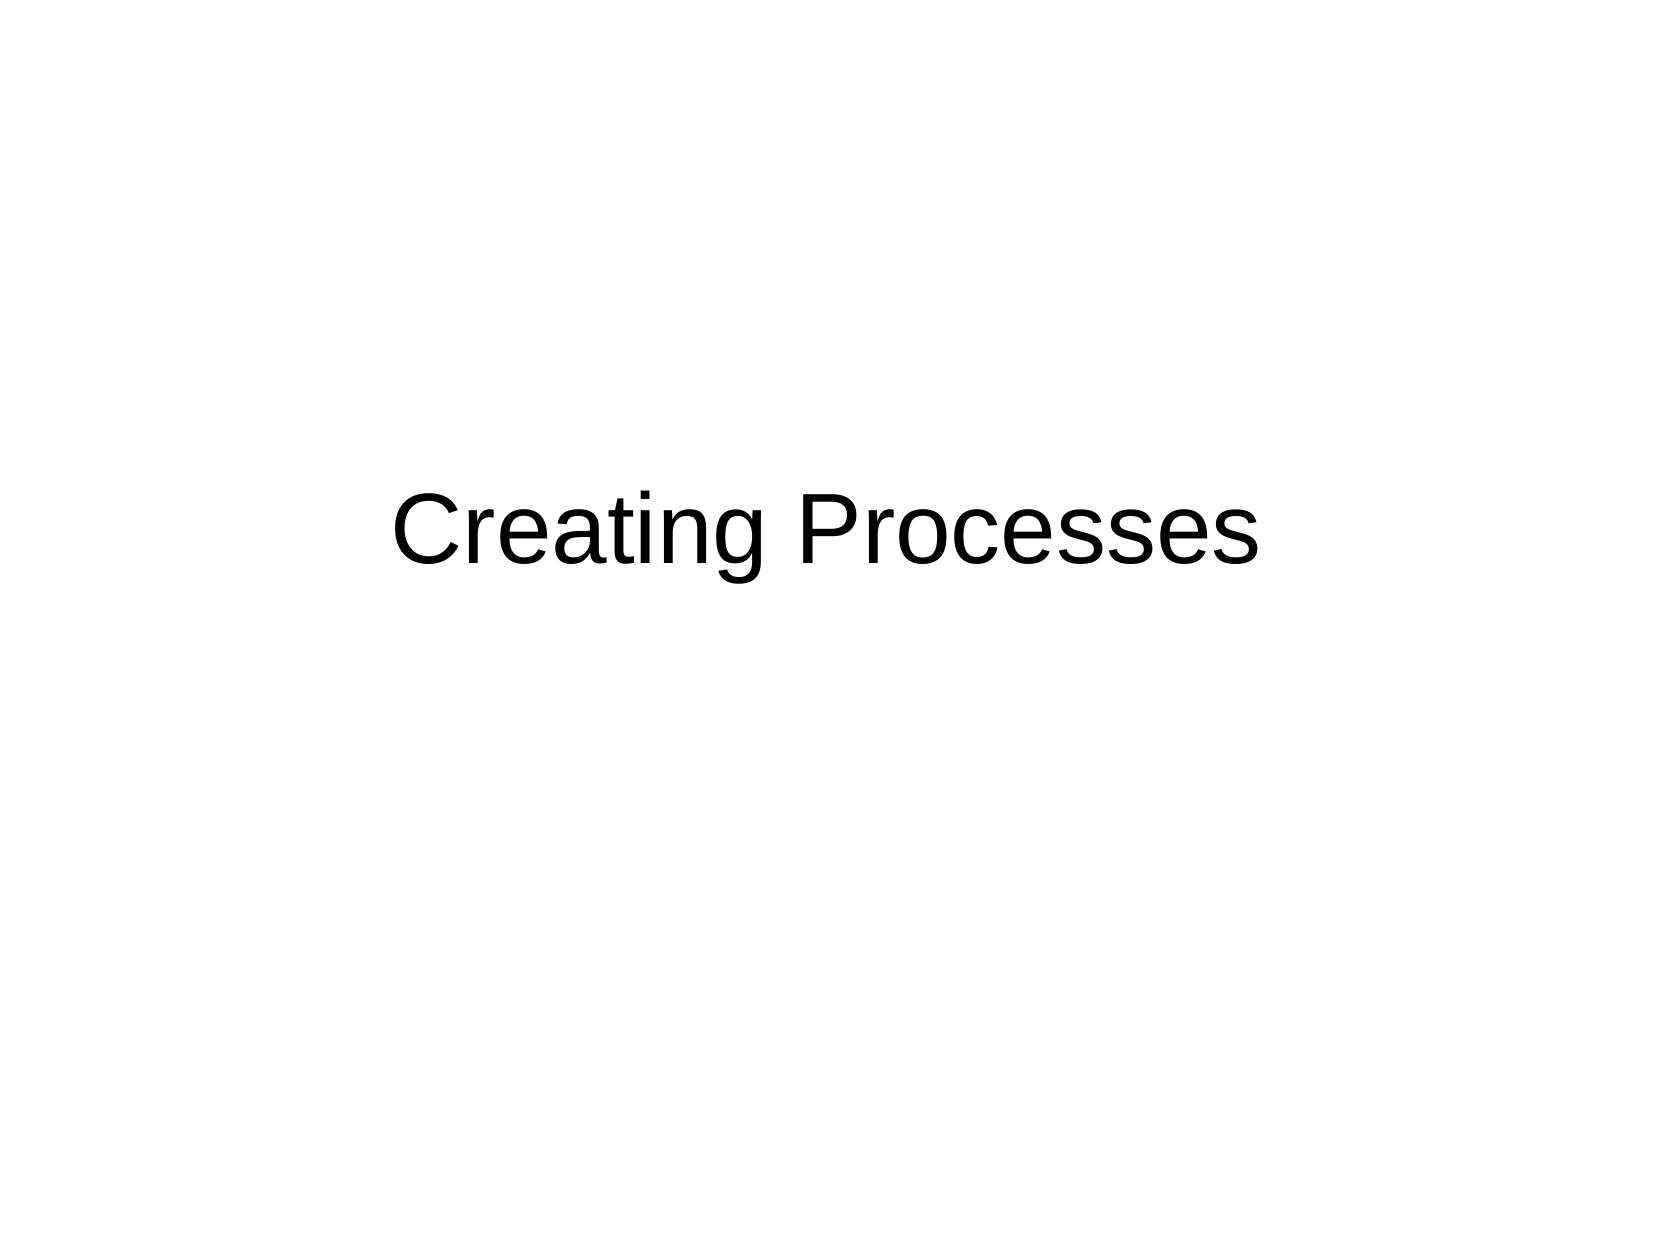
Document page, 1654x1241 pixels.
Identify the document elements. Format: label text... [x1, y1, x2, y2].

subtitle Creating Processes [82, 49, 1571, 1010]
